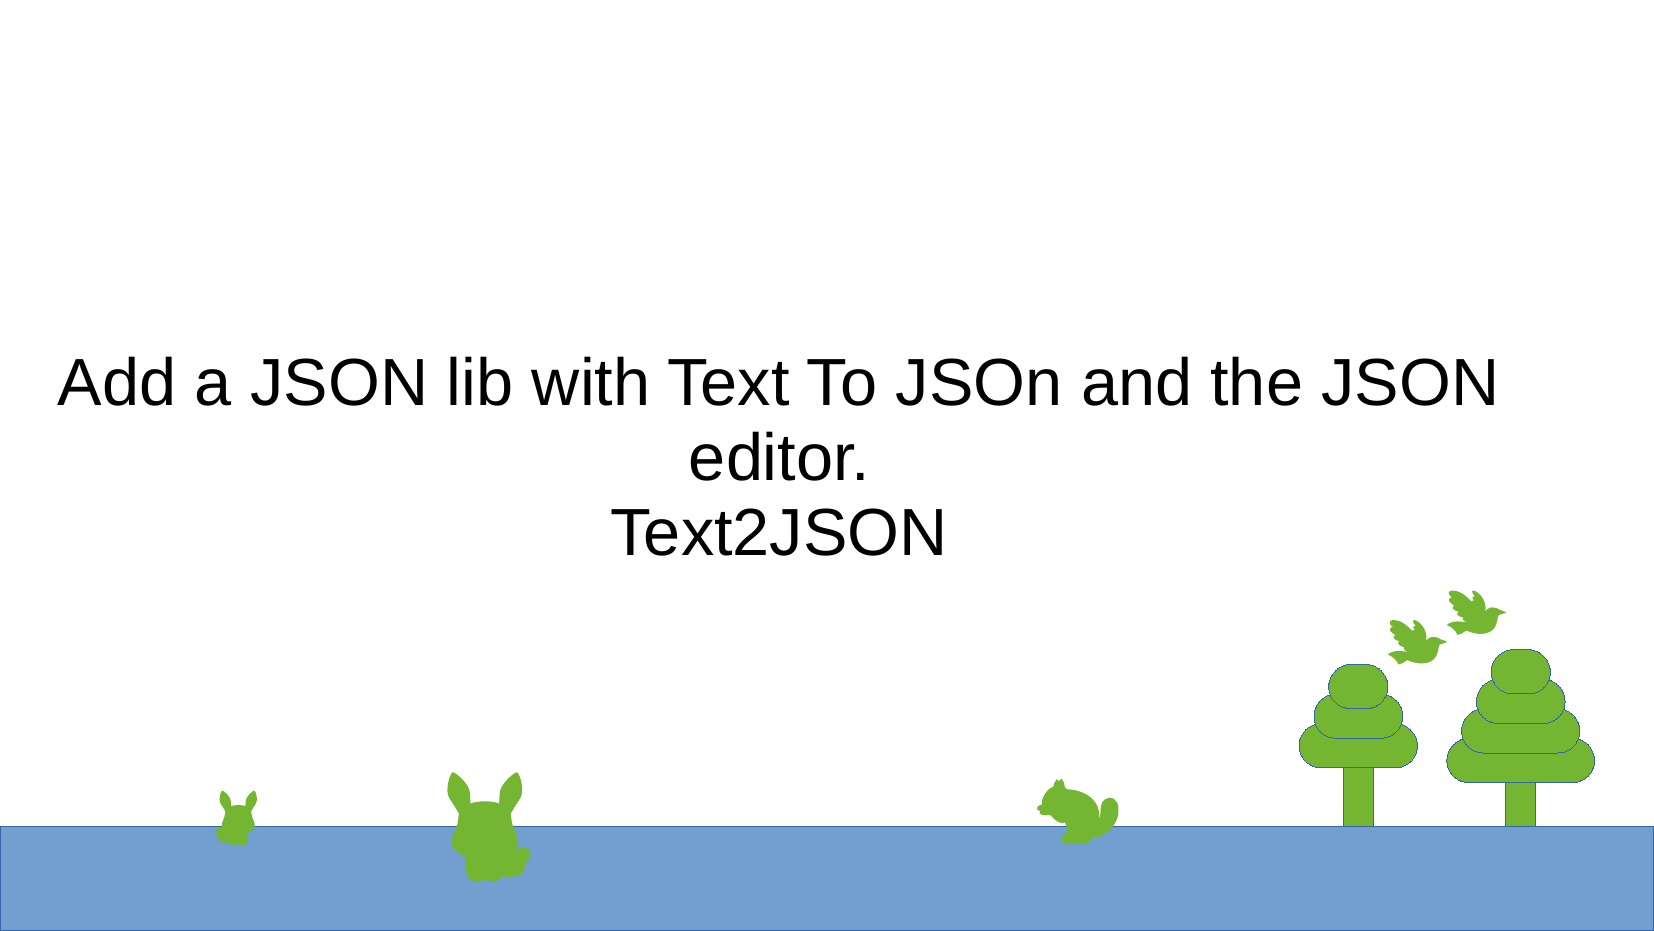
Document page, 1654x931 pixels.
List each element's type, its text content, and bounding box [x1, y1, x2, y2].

subtitle Add a JSON lib with Text To JSOn and the JSON editor. Text2JSON [47, 150, 1512, 766]
